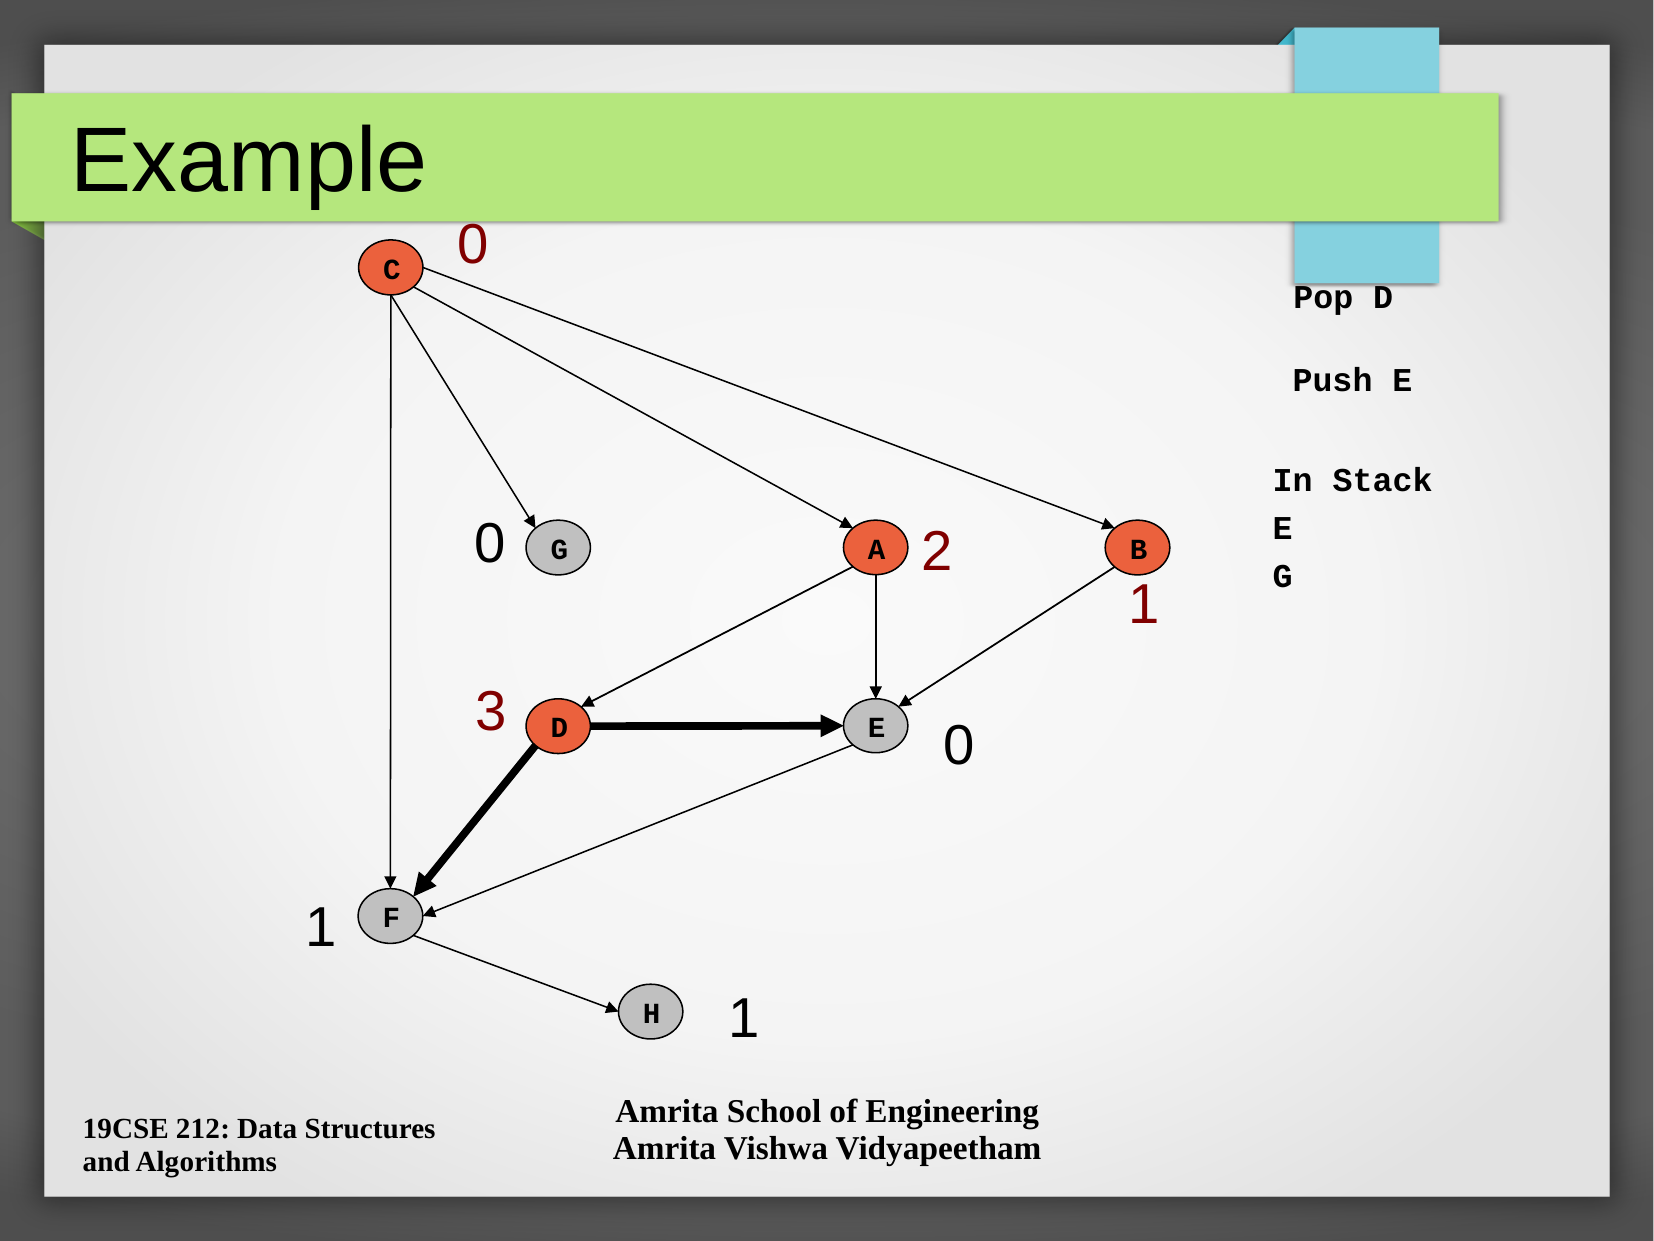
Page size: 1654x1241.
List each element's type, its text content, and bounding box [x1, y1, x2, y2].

text_box 1 [713, 974, 782, 1058]
text_box 3 [460, 667, 529, 751]
text_box In Stack E G [1257, 443, 1448, 602]
text_box H [618, 984, 683, 1039]
text_box D [529, 698, 591, 754]
picture [0, 0, 1654, 1241]
text_box B [1105, 520, 1170, 566]
title Example [70, 106, 1229, 213]
text_box F [359, 888, 423, 944]
text_box Pop D [1278, 259, 1409, 323]
text_box A [843, 520, 906, 575]
text_box 1 [290, 882, 359, 967]
text_box 0 [443, 199, 511, 284]
text_box 2 [906, 507, 975, 591]
text_box 1 [1113, 560, 1182, 644]
text_box E [843, 698, 908, 753]
text_box 0 [928, 700, 997, 785]
text_box C [358, 239, 423, 295]
text_box Push E [1277, 342, 1429, 406]
text_box 0 [459, 498, 528, 583]
text_box G [528, 520, 591, 575]
